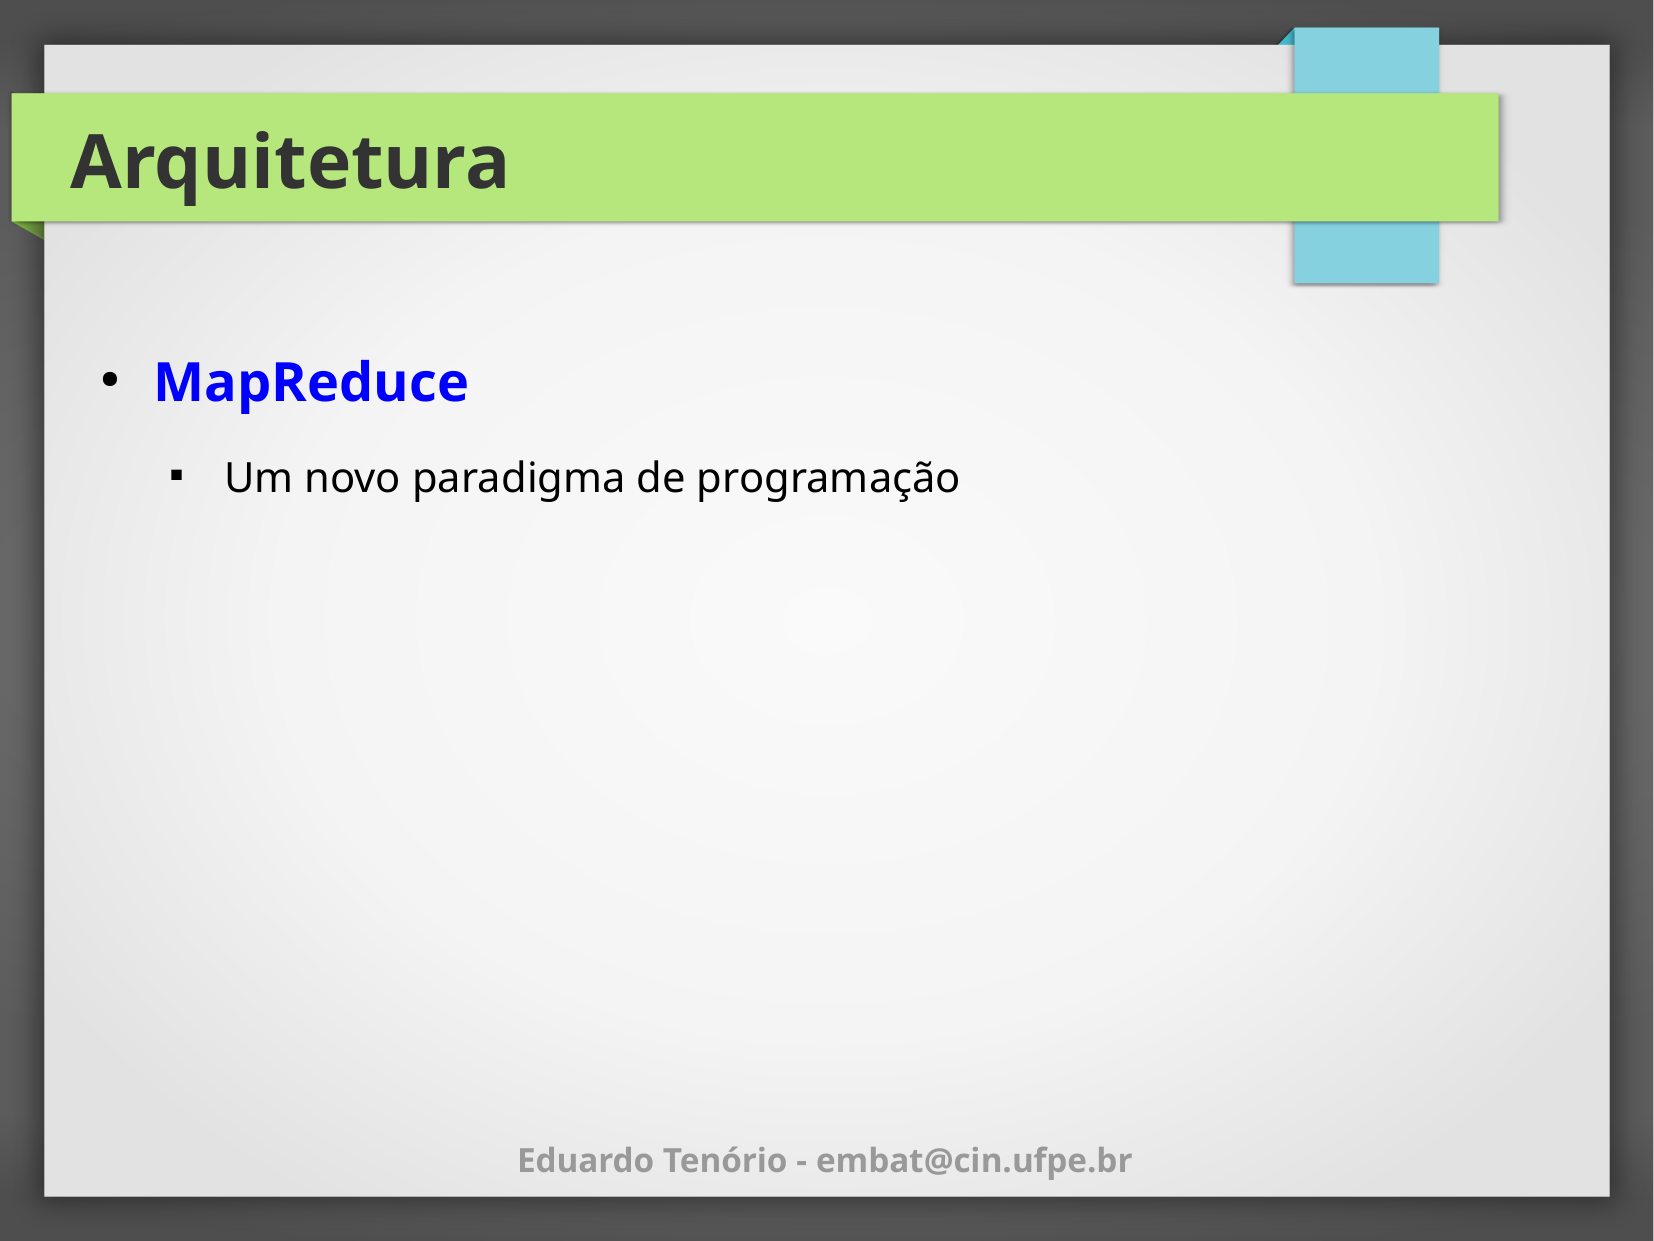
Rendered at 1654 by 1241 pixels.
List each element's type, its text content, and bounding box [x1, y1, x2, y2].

title Arquitetura [70, 97, 1229, 221]
picture [0, 0, 1654, 1241]
text_box Eduardo Tenório - embat@cin.ufpe.br [45, 1130, 1606, 1201]
list MapReduce Um novo paradigma de programação [82, 343, 1538, 1063]
